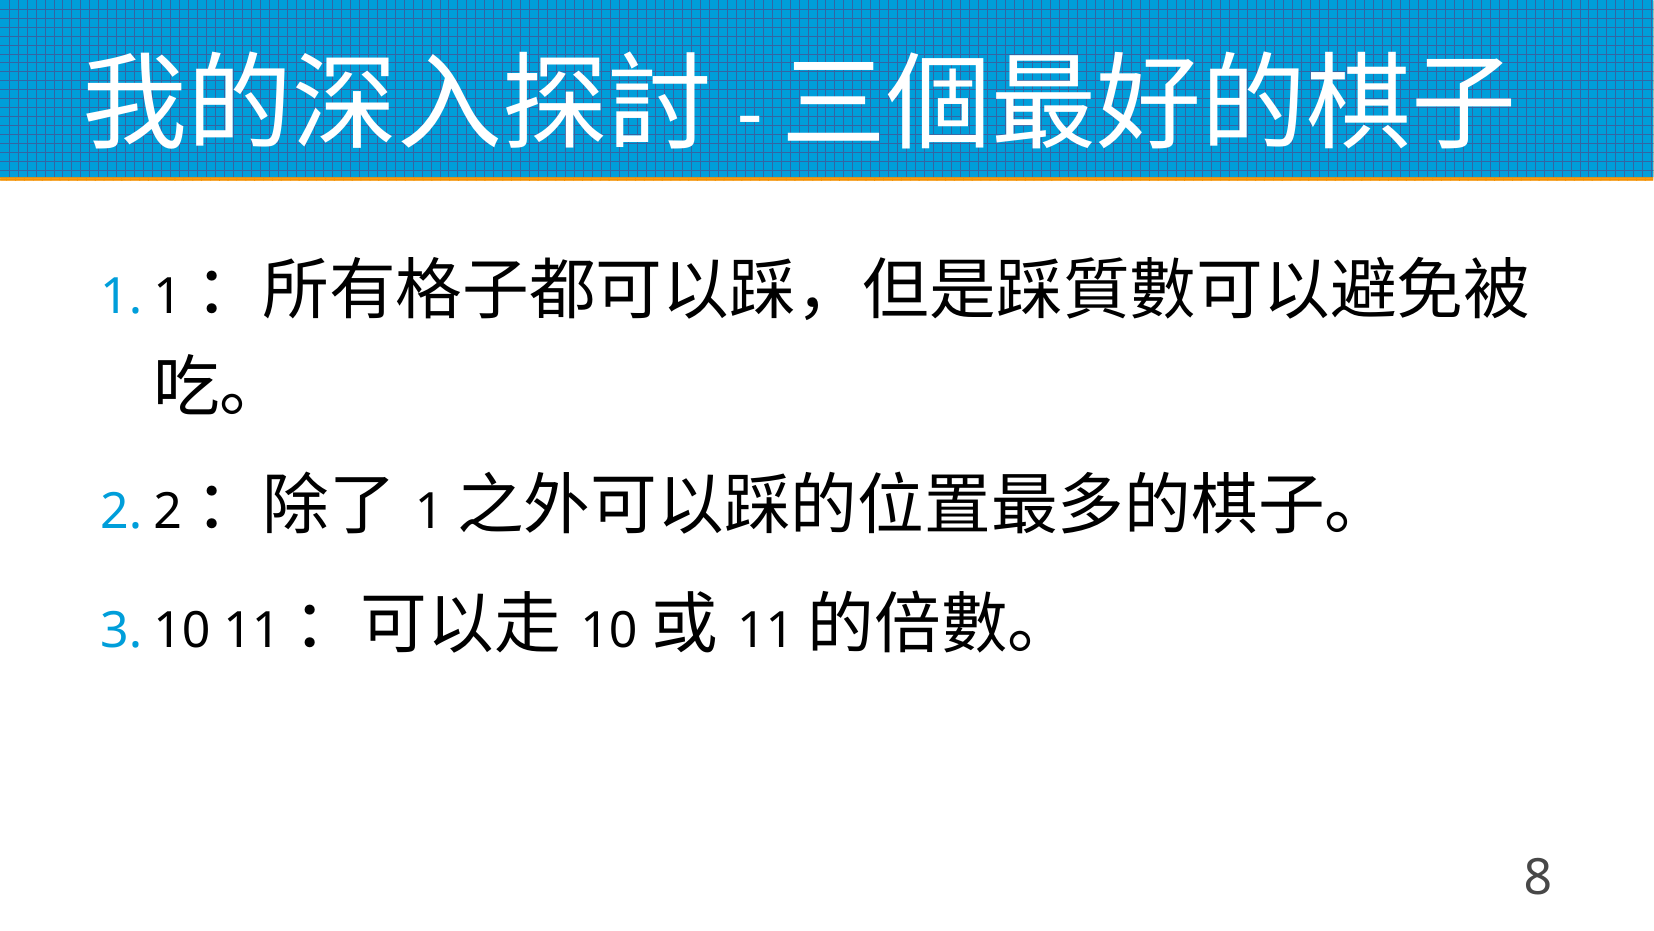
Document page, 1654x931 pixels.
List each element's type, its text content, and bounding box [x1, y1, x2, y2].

list 1：所有格子都可以踩，但是踩質數可以避免被吃。 2：除了1之外可以踩的位置最多的棋子。 10 11：可以走10或11的倍數。 [82, 236, 1563, 811]
title 我的深入探討-三個最好的棋子 [82, 14, 1571, 171]
